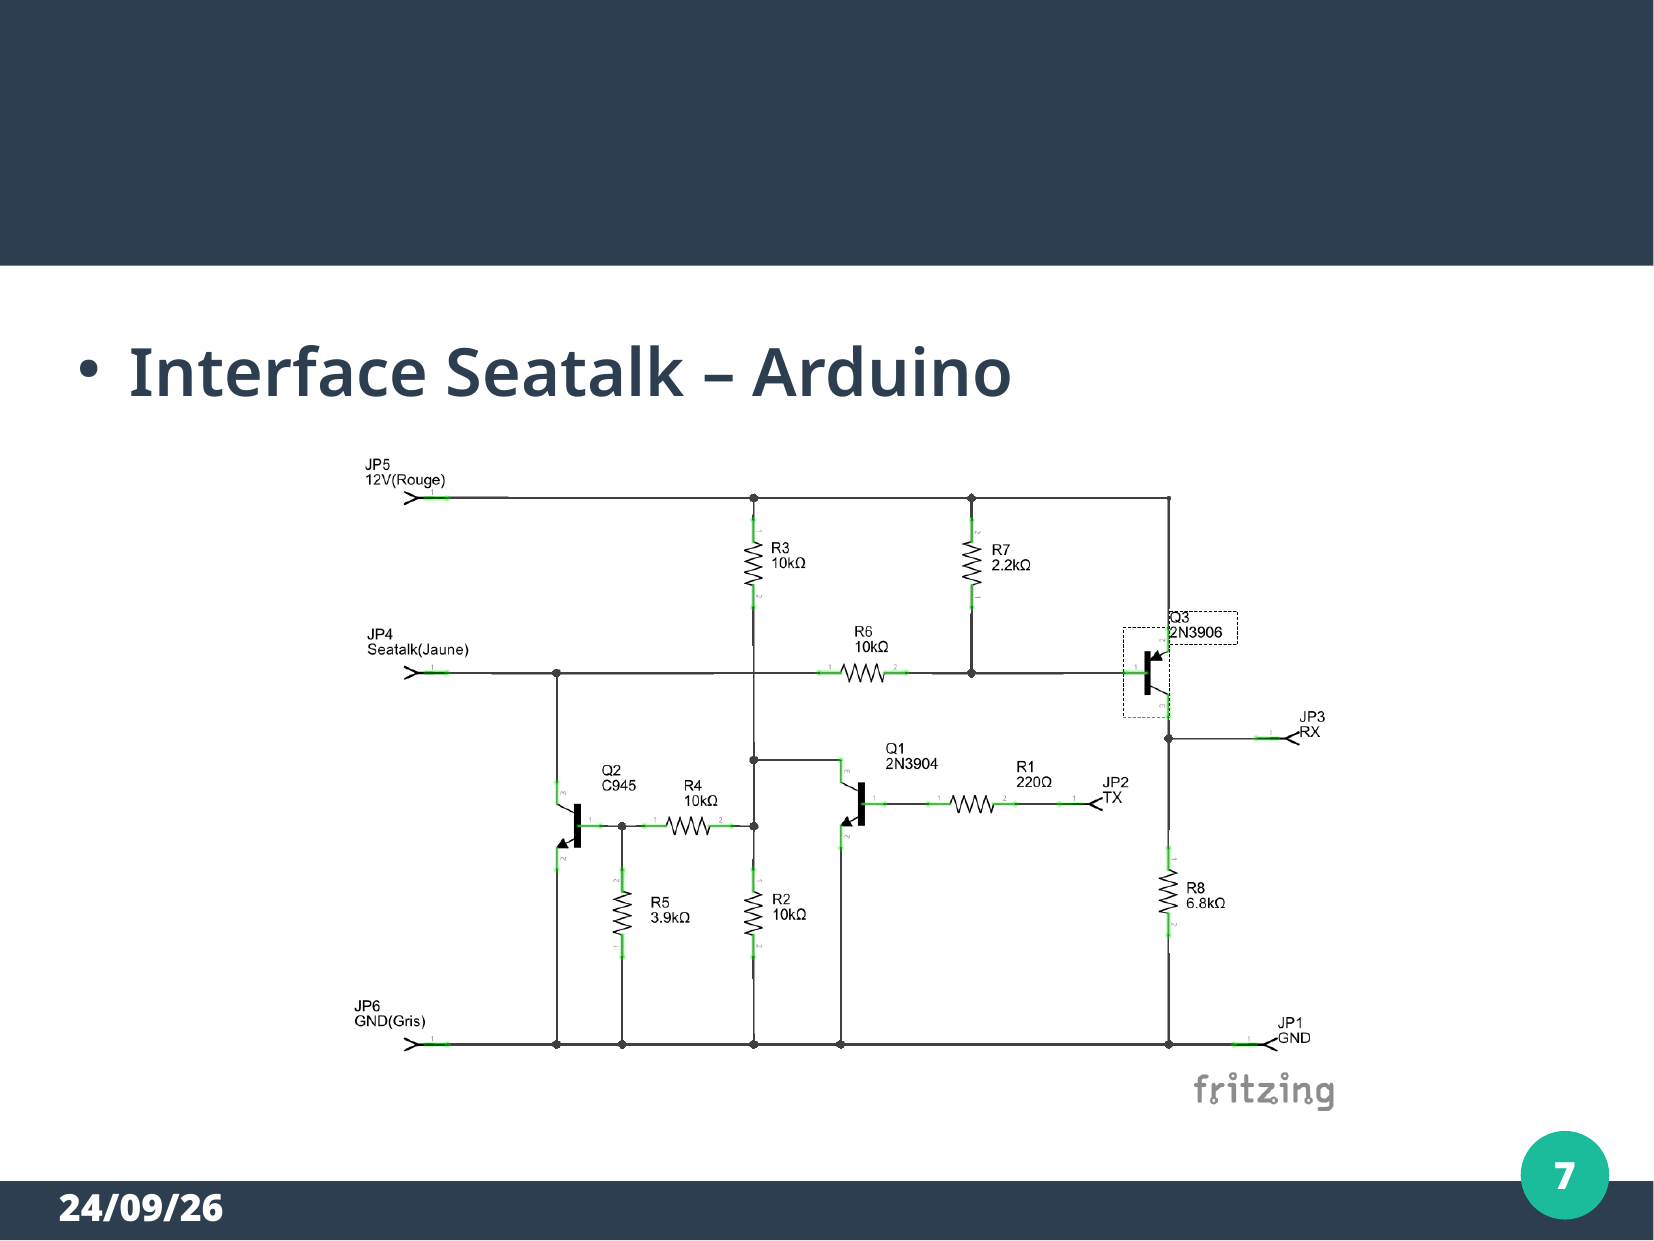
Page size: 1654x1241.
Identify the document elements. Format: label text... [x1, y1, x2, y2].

list Interface Seatalk – Arduino [59, 324, 1595, 1152]
picture [354, 458, 1335, 1111]
